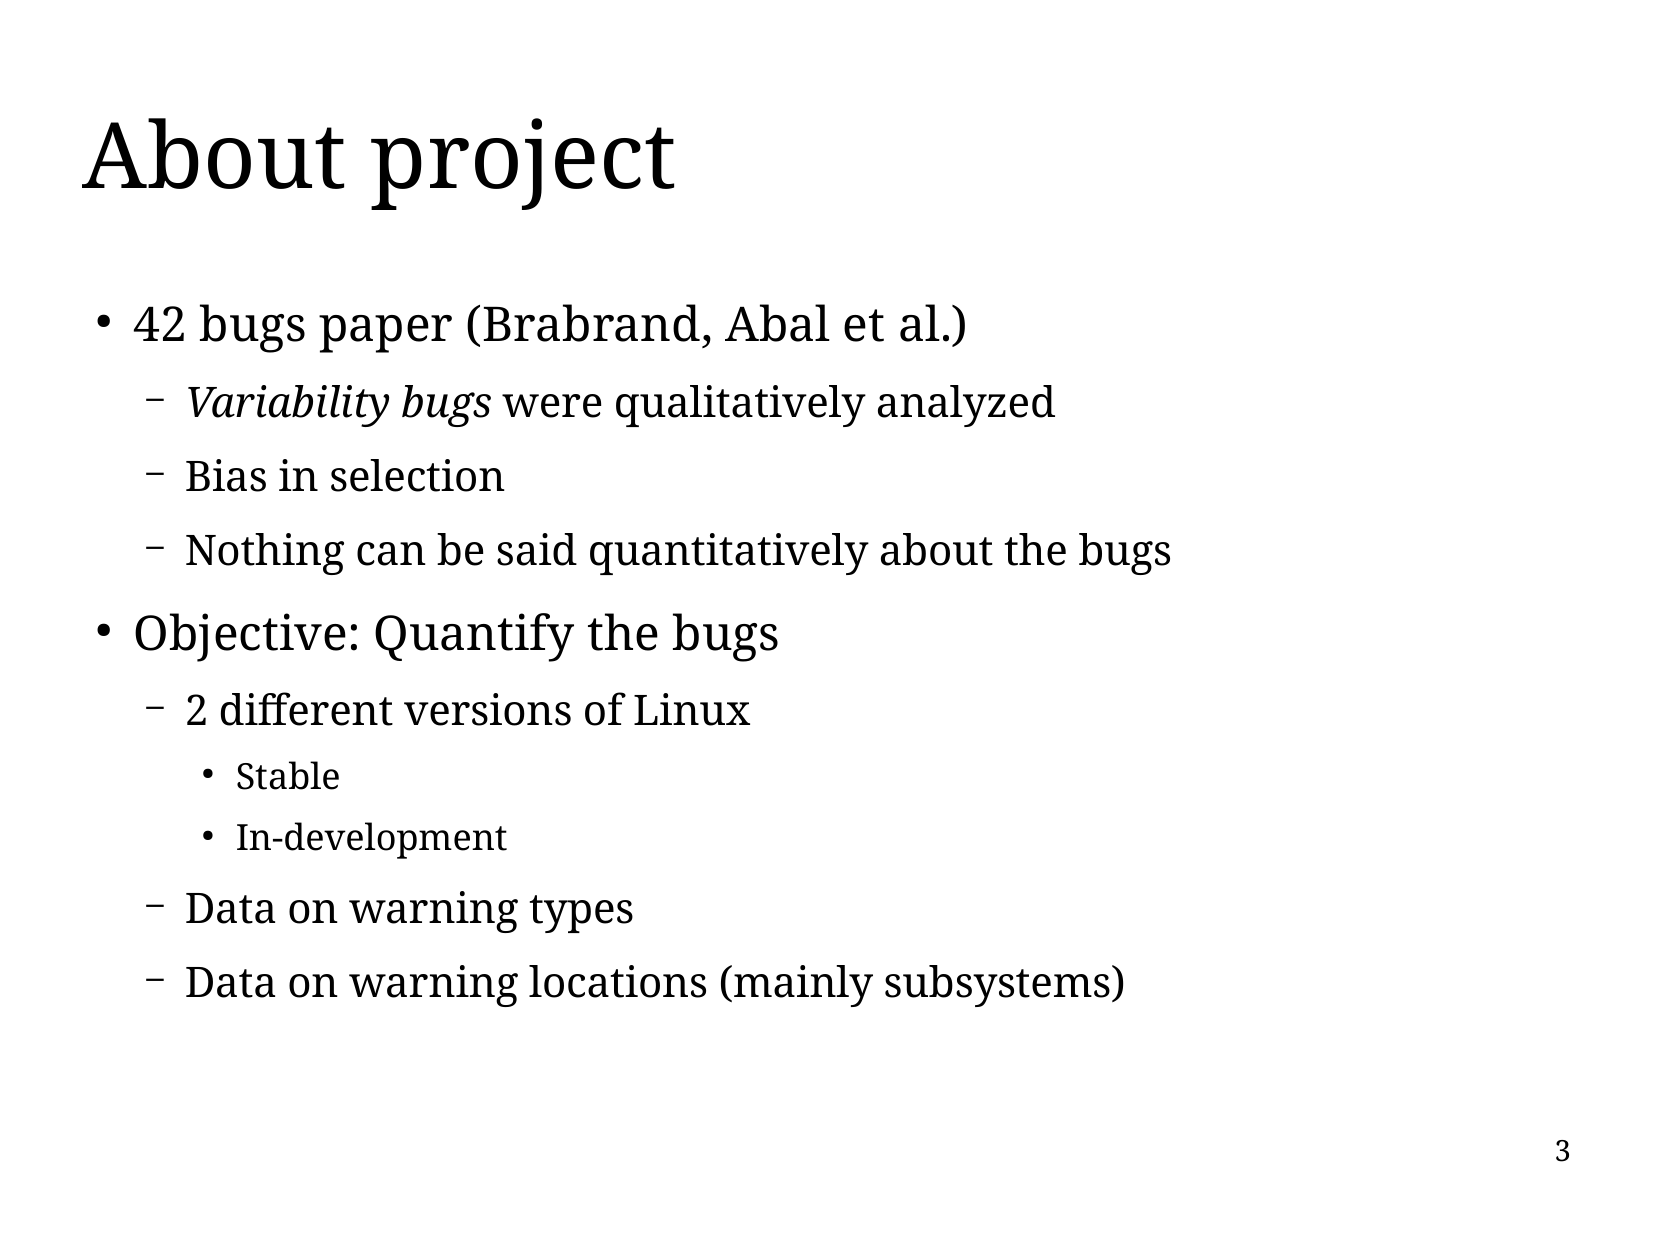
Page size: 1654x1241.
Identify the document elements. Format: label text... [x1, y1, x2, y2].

title About project [82, 49, 1571, 257]
list 42 bugs paper (Brabrand, Abal et al.) Variability bugs were qualitatively analyzed Bias in selection Nothing can be said quantitatively about the bugs Objective: Quantify the bugs 2 different versions of Linux Stable In-development Data on warning types Data on warning locations (mainly subsystems) [82, 290, 1571, 1010]
